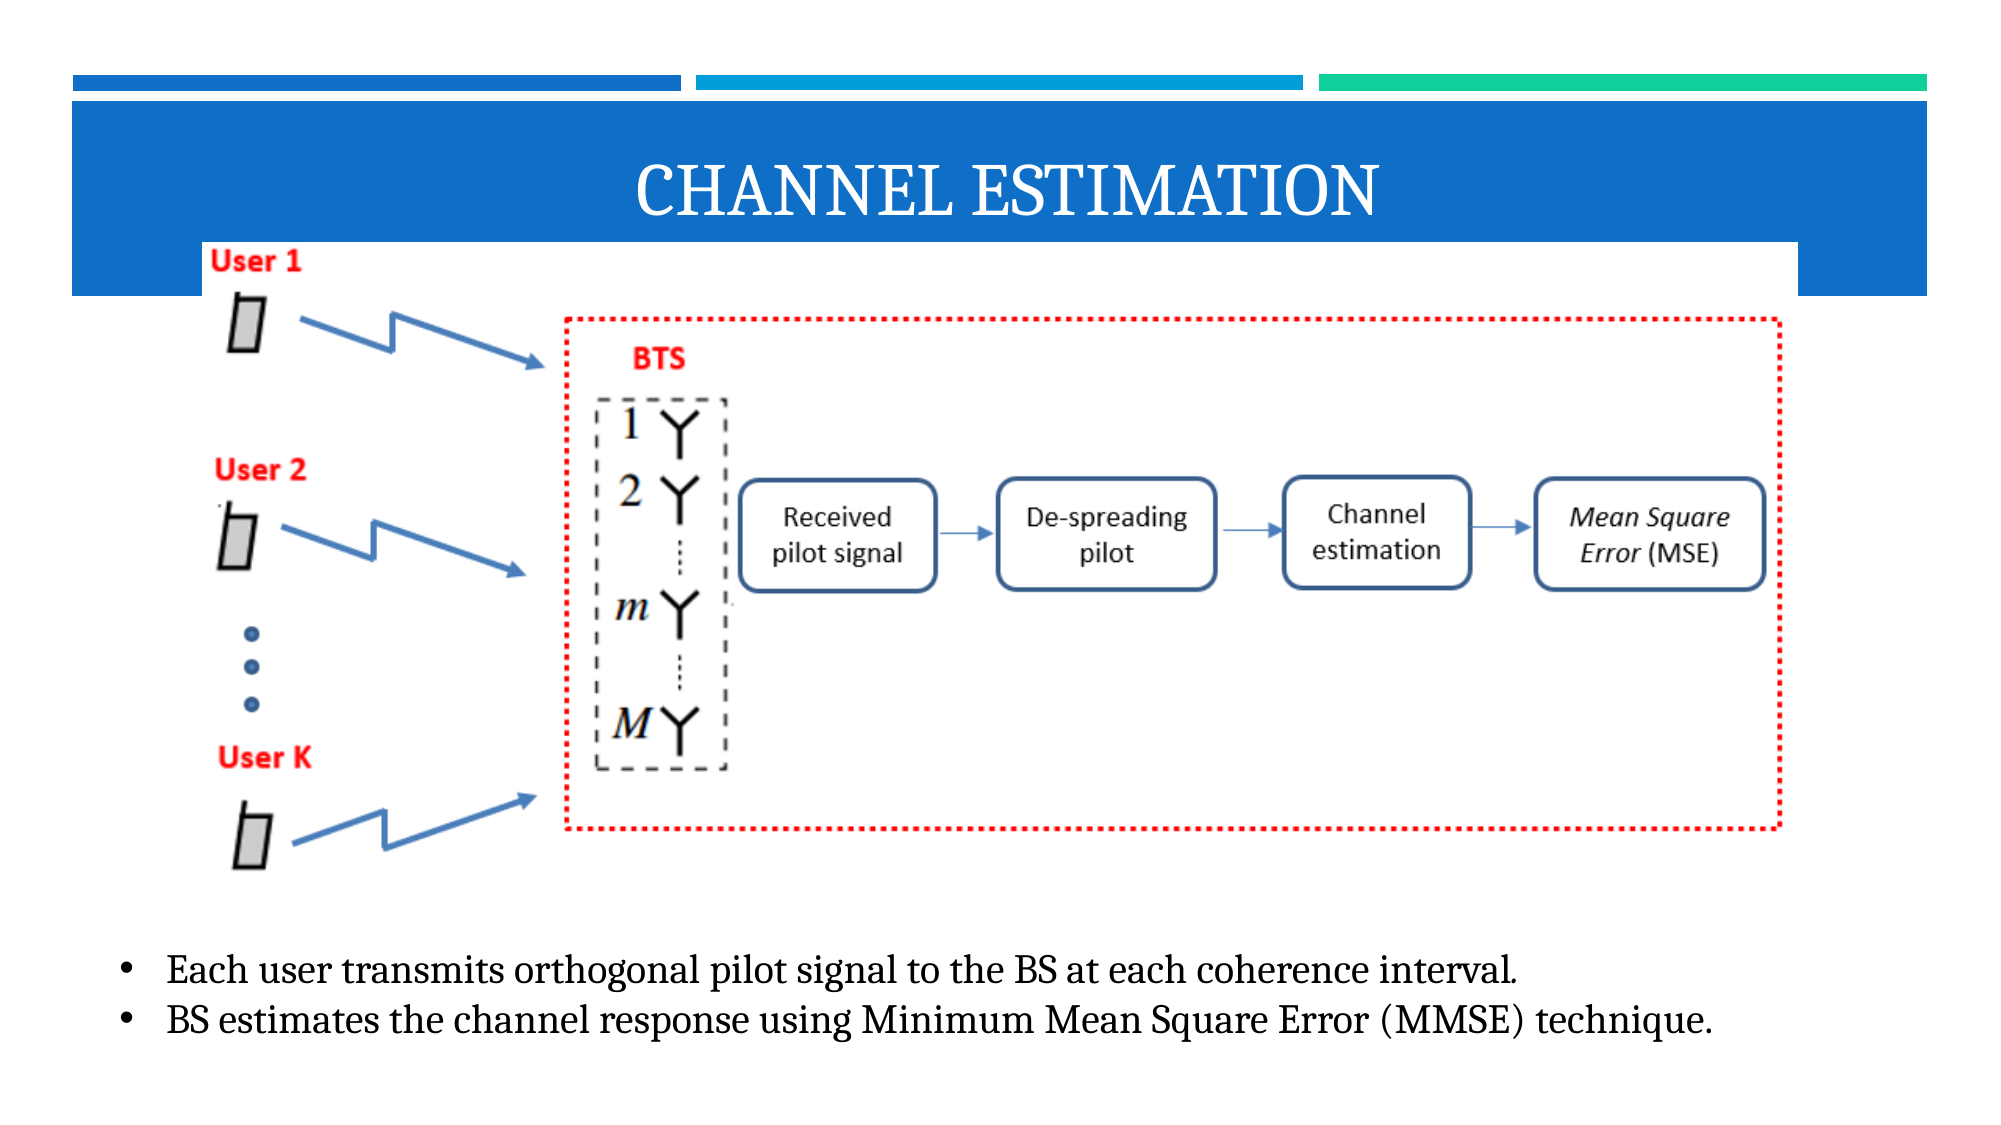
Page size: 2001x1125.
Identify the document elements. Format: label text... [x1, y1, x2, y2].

text_box Each user transmits orthogonal pilot signal to the BS at each coherence interval. BS estimates the channel response using Minimum Mean Square Error (MMSE) technique. [104, 934, 1932, 1051]
title Channel estimation [104, 132, 1914, 204]
picture [202, 242, 1798, 883]
